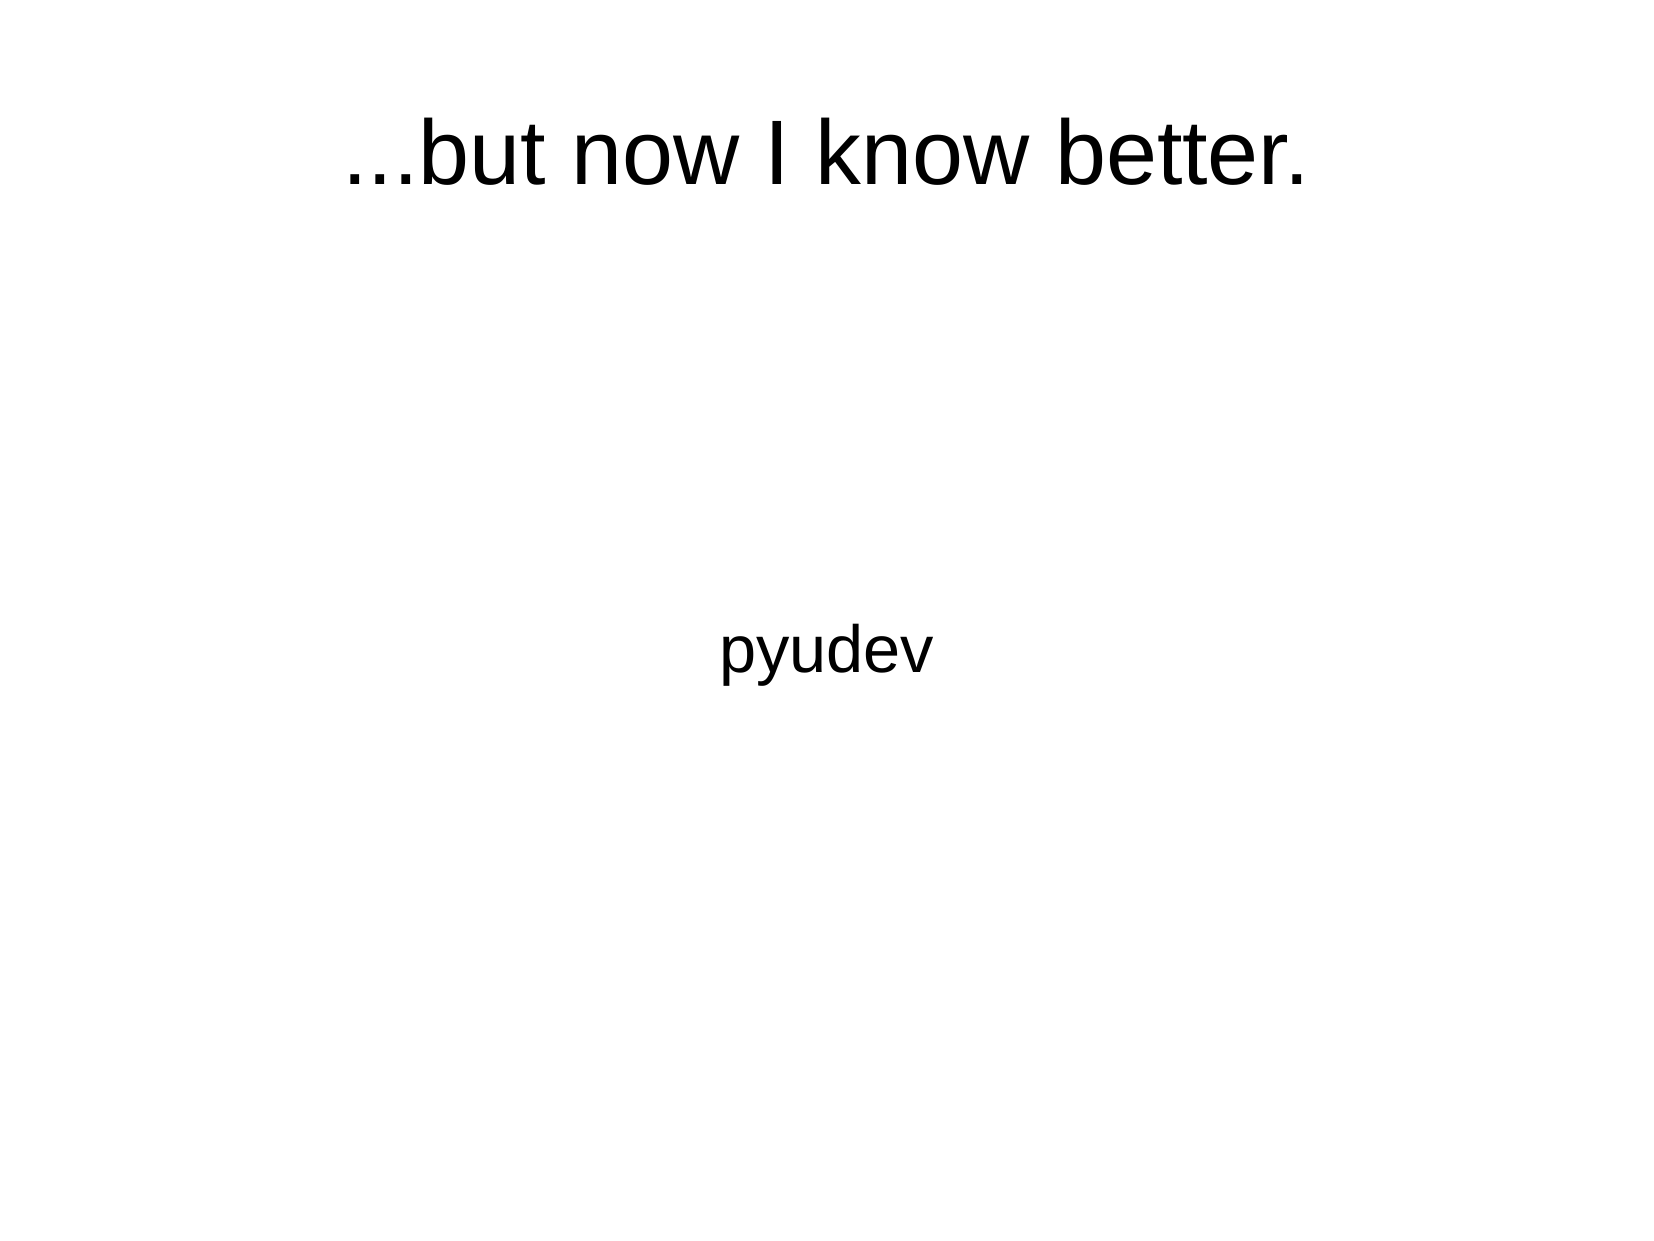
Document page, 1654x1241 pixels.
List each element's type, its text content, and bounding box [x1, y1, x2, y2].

text_box pyudev [82, 290, 1571, 1010]
title ...but now I know better. [82, 49, 1571, 257]
